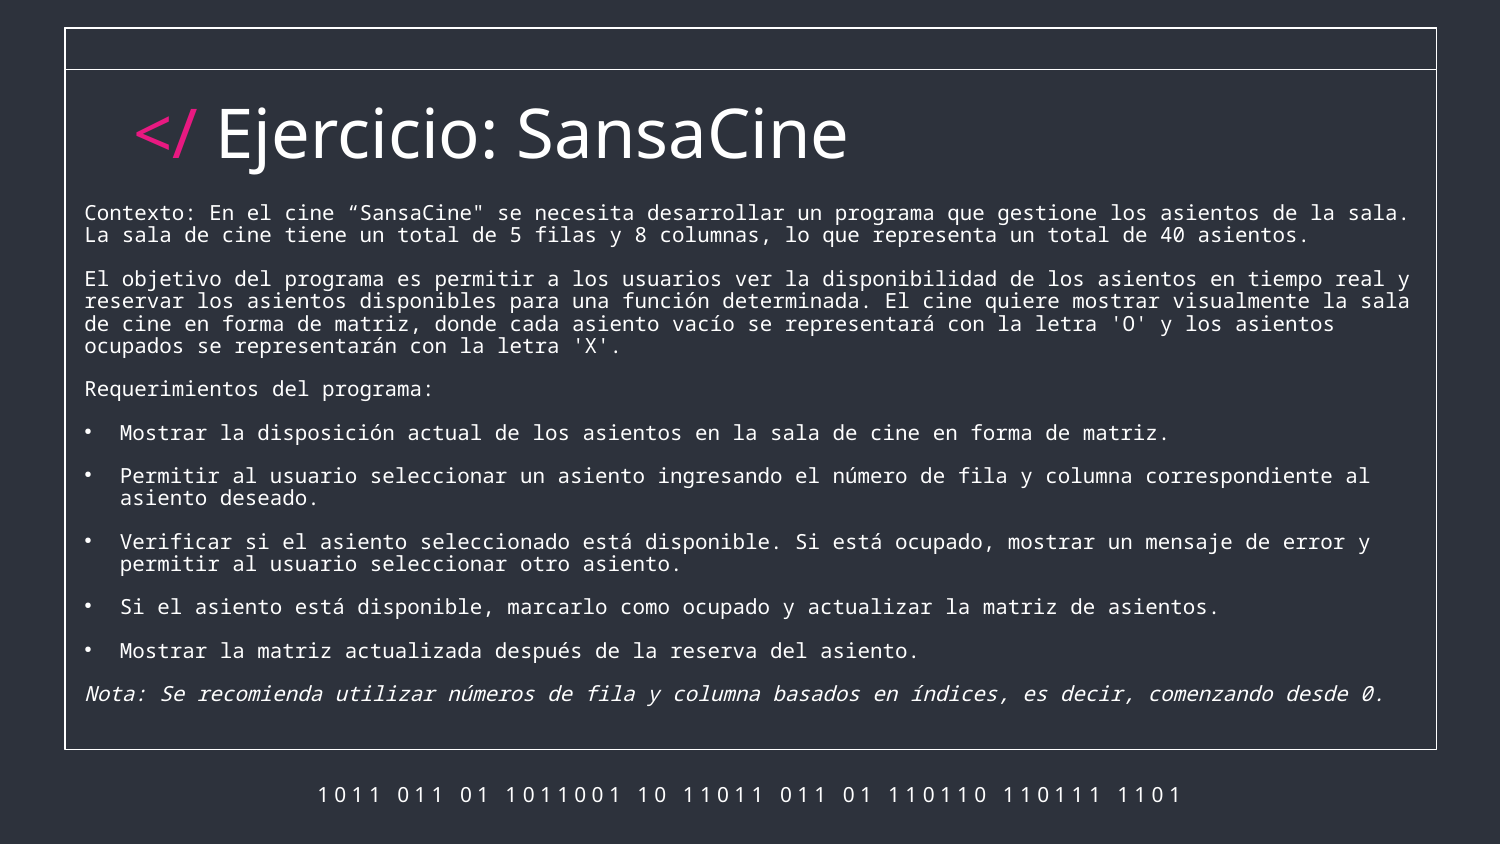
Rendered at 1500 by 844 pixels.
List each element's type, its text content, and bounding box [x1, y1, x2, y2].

text_box Contexto: En el cine “SansaCine" se necesita desarrollar un programa que gestione los asientos de la sala. La sala de cine tiene un total de 5 filas y 8 columnas, lo que representa un total de 40 asientos. El objetivo del programa es permitir a los usuarios ver la disponibilidad de los asientos en tiempo real y reservar los asientos disponibles para una función determinada. El cine quiere mostrar visualmente la sala de cine en forma de matriz, donde cada asiento vacío se representará con la letra 'O' y los asientos ocupados se representarán con la letra 'X'. Requerimientos del programa: Mostrar la disposición actual de los asientos en la sala de cine en forma de matriz. Permitir al usuario seleccionar un asiento ingresando el número de fila y columna correspondiente al asiento deseado. Verificar si el asiento seleccionado está disponible. Si está ocupado, mostrar un mensaje de error y permitir al usuario seleccionar otro asiento. Si el asiento está disponible, marcarlo como ocupado y actualizar la matriz de asientos. Mostrar la matriz actualizada después de la reserva del asiento. Nota: Se recomienda utilizar números de fila y columna basados en índices, es decir, comenzando desde 0. [69, 187, 1426, 751]
title </ Ejercicio: SansaCine [118, 75, 1382, 170]
